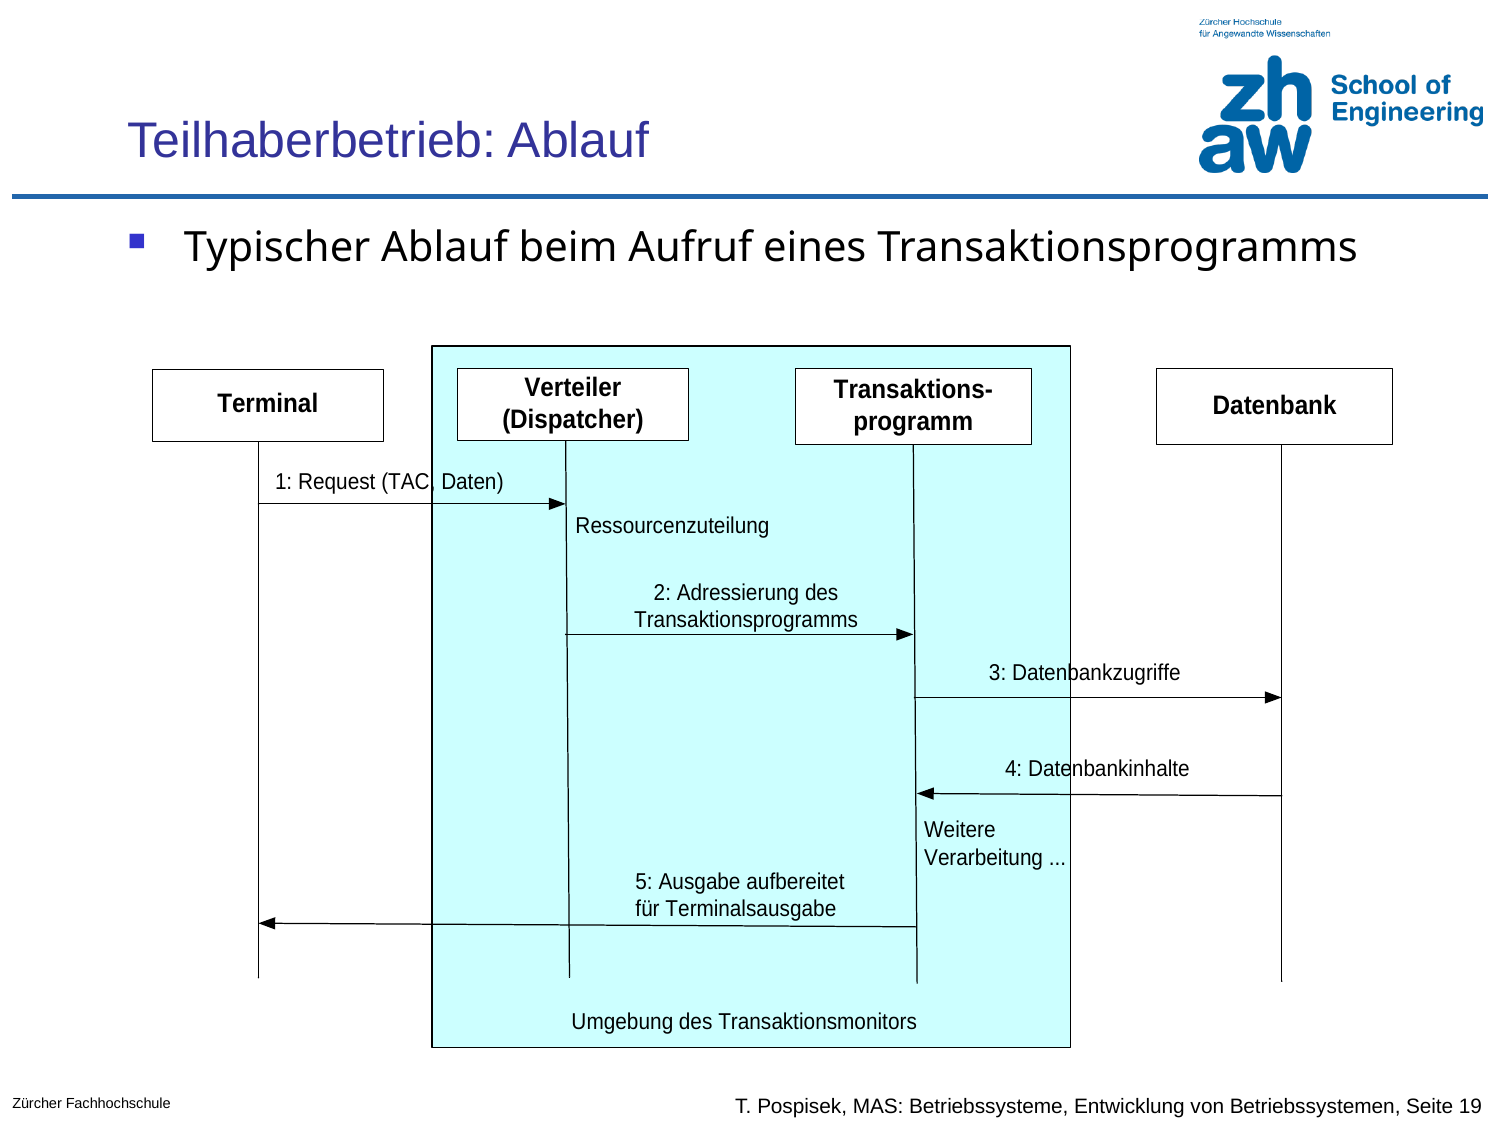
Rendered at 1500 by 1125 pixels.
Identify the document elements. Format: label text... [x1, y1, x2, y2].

list Typischer Ablauf beim Aufruf eines Transaktionsprogramms [112, 212, 1375, 325]
picture [1199, 19, 1483, 173]
title Teilhaberbetrieb: Ablauf [112, 50, 1391, 175]
picture [150, 342, 1396, 1051]
